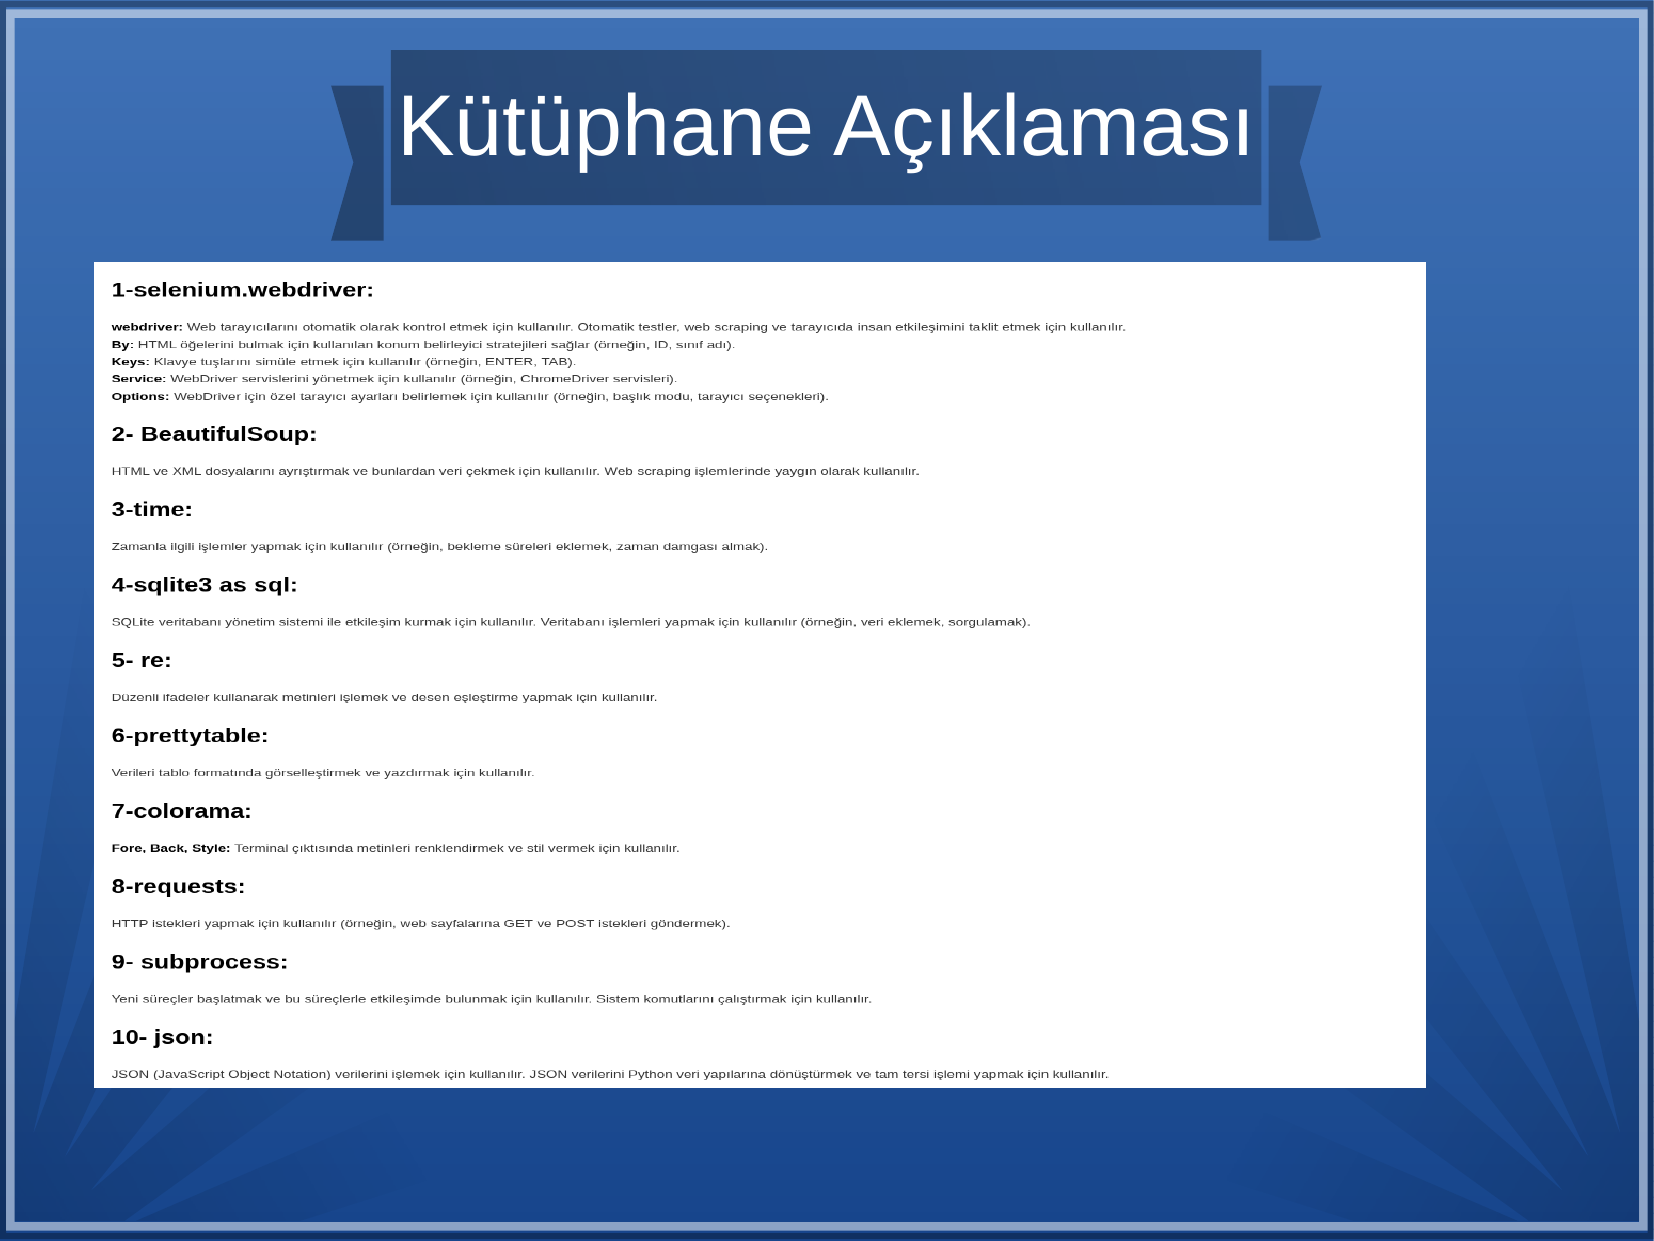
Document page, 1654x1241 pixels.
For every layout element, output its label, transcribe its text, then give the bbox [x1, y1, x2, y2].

picture [94, 262, 1426, 1088]
title Kütüphane Açıklaması [389, 47, 1264, 205]
